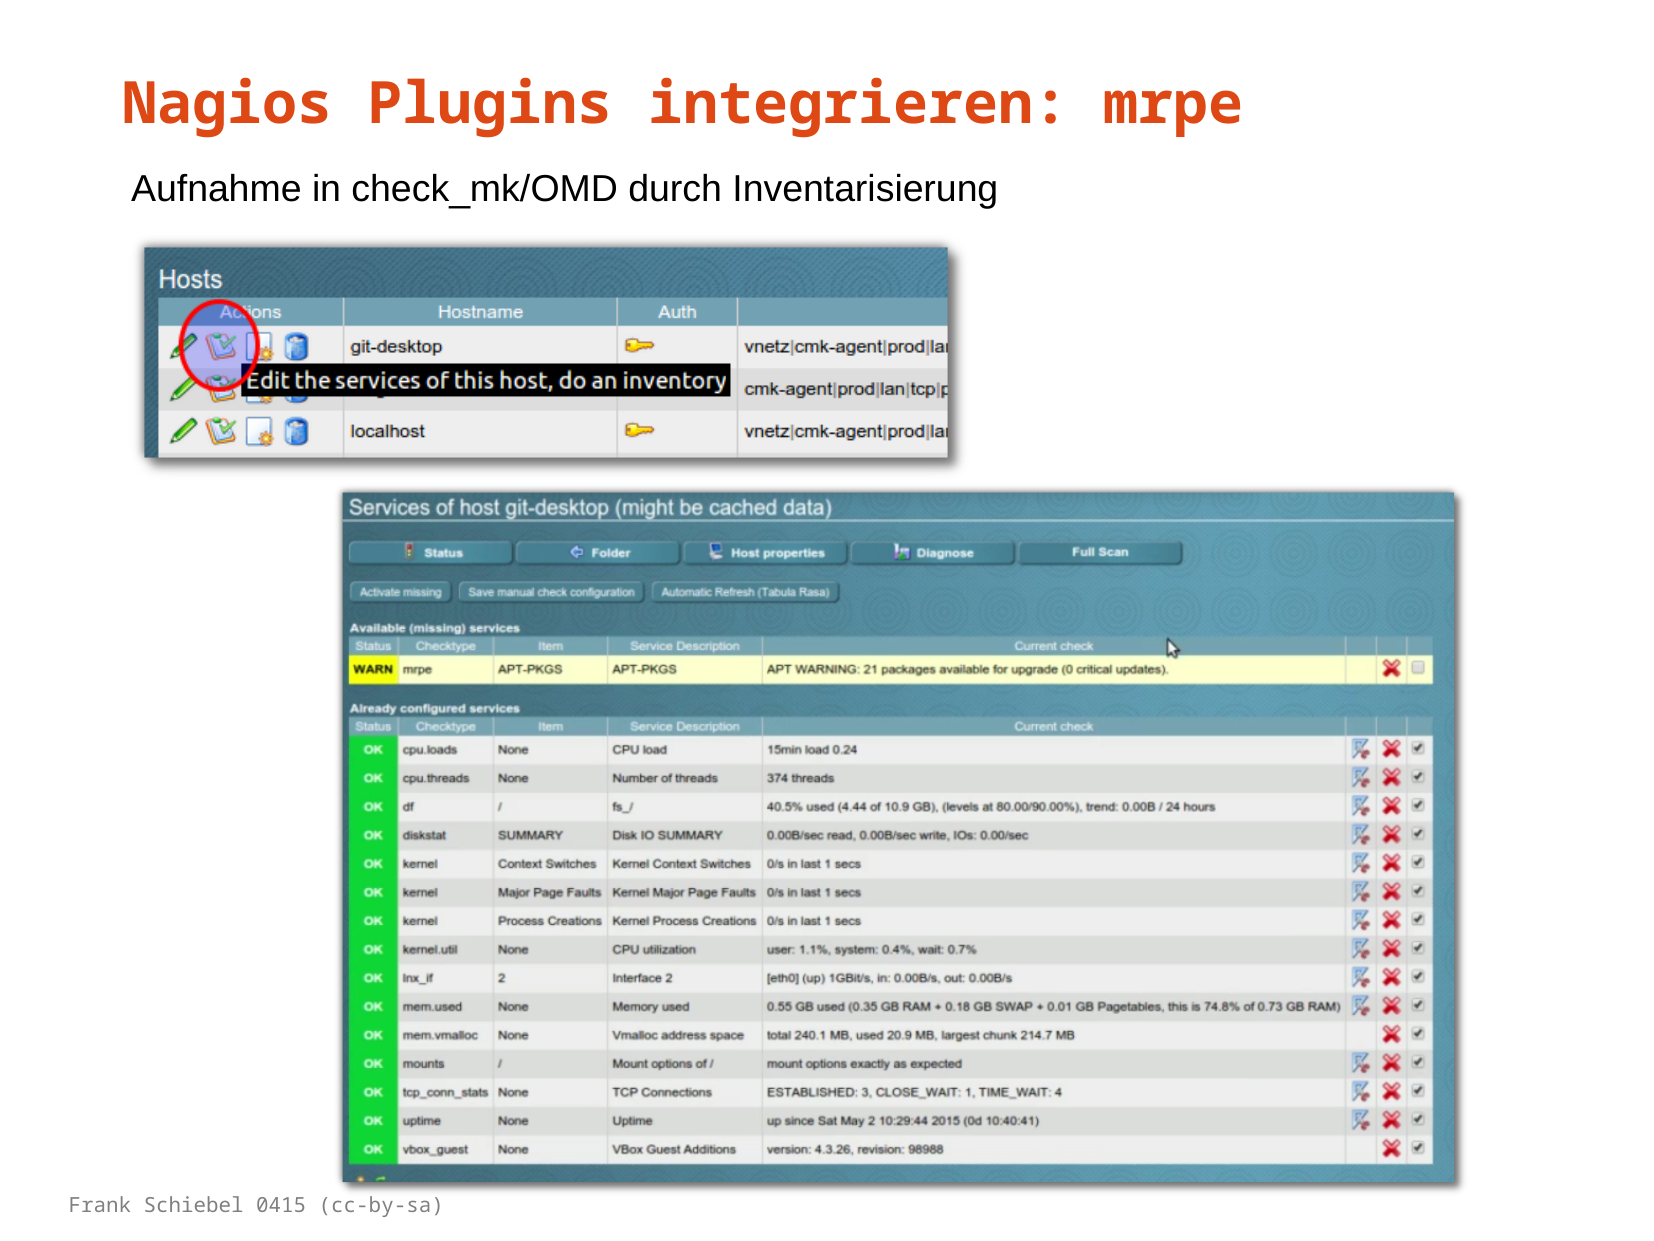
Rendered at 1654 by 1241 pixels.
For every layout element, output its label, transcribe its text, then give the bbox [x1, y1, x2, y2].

picture [129, 232, 1471, 1199]
text_box Aufnahme in check_mk/OMD durch Inventarisierung [116, 160, 1014, 218]
text_box Nagios Plugins integrieren: mrpe [108, 54, 1479, 129]
